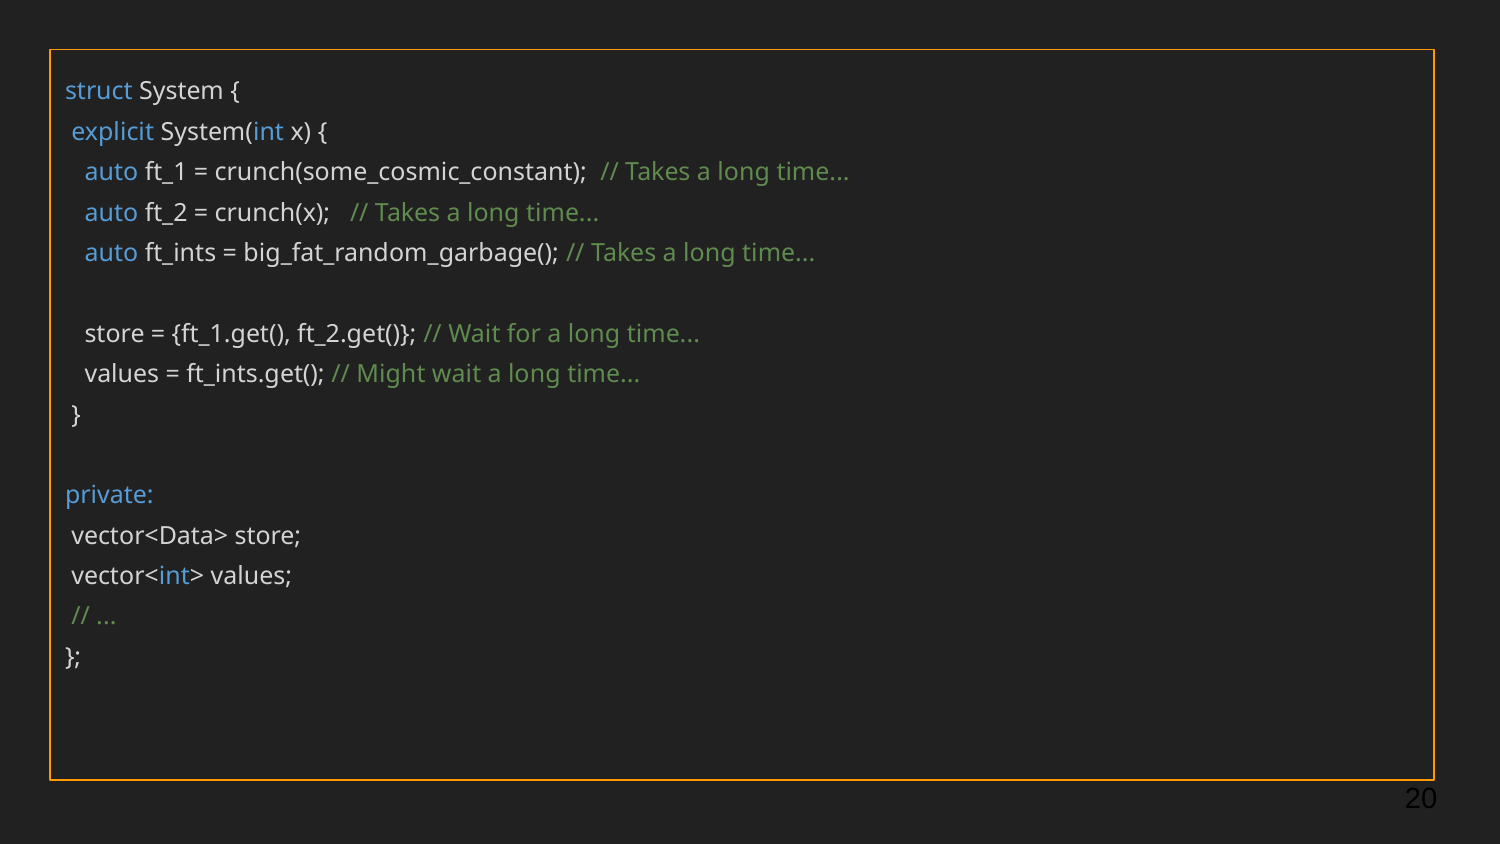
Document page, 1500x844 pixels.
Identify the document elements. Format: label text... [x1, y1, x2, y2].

slide_number <number> [1389, 764, 1480, 830]
list struct System { explicit System(int x) { auto ft_1 = crunch(some_cosmic_constant); // Takes a long time... auto ft_2 = crunch(x); // Takes a long time... auto ft_ints = big_fat_random_garbage(); // Takes a long time... store = {ft_1.get(), ft_2.get()}; // Wait for a long time... values = ft_ints.get(); // Might wait a long time... } private: vector<Data> store; vector<int> values; // ... }; [50, 49, 1435, 781]
